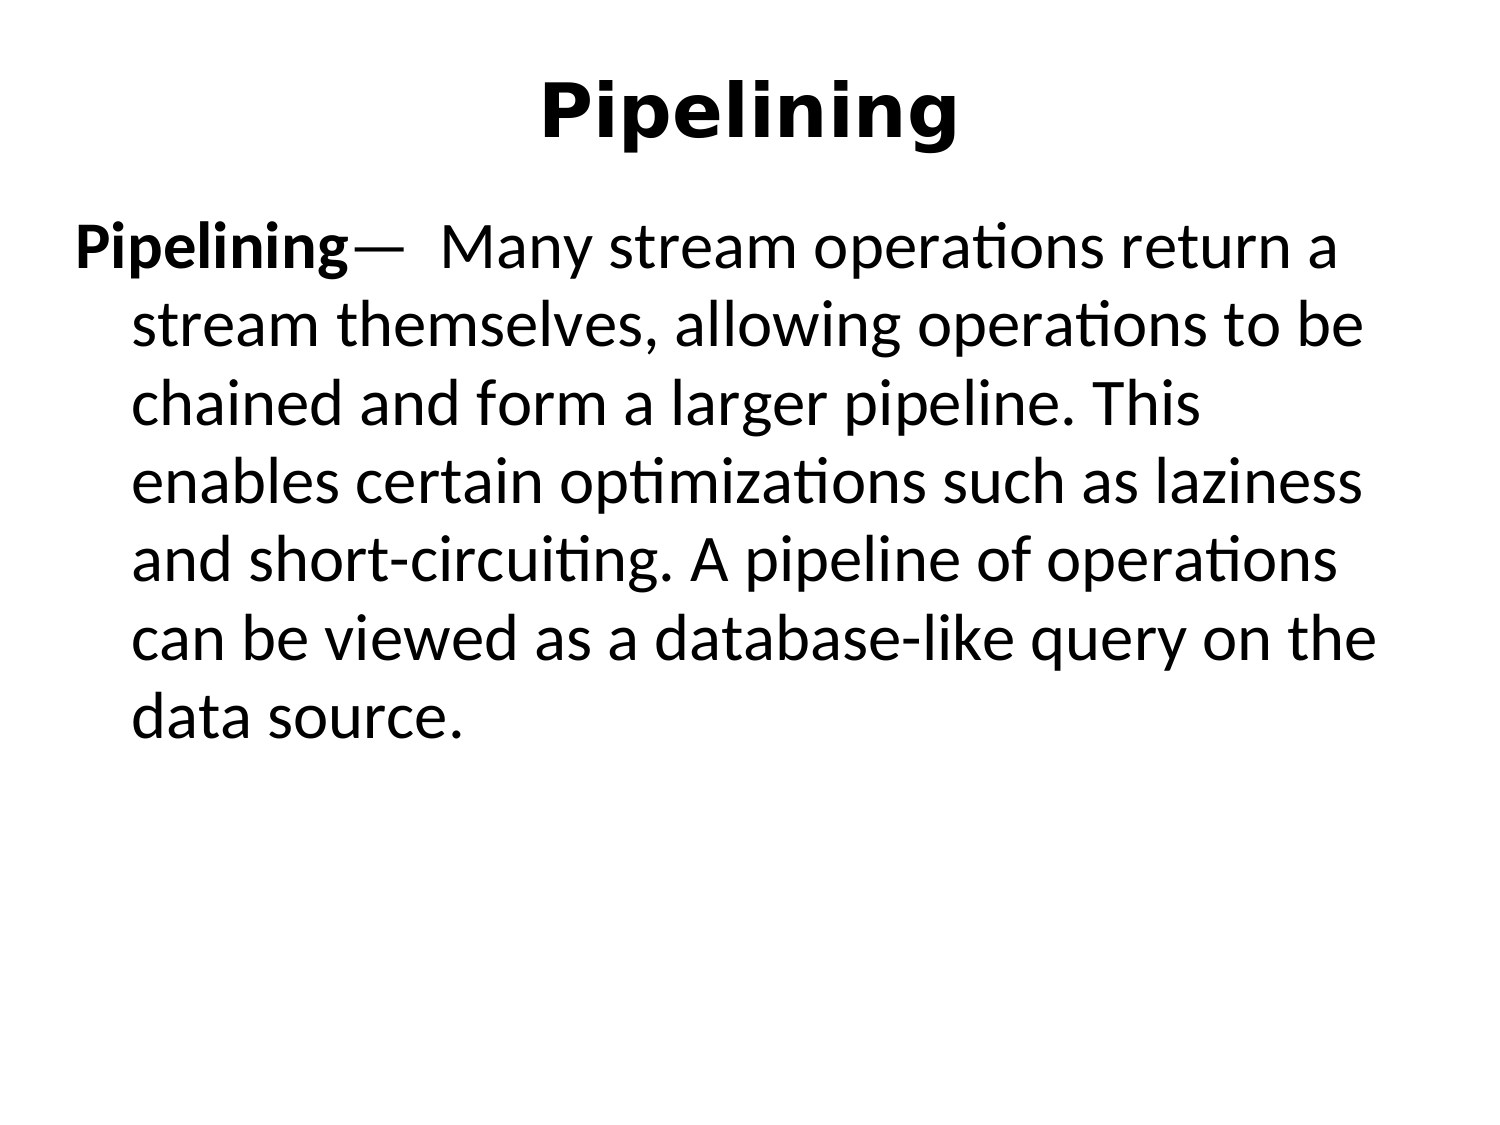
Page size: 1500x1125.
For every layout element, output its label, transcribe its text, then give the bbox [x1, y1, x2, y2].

title Pipelining [75, 44, 1425, 177]
list Pipelining— Many stream operations return a stream themselves, allowing operations to be chained and form a larger pipeline. This enables certain optimizations such as laziness and short-circuiting. A pipeline of operations can be viewed as a database-like query on the data source. [75, 204, 1395, 1075]
